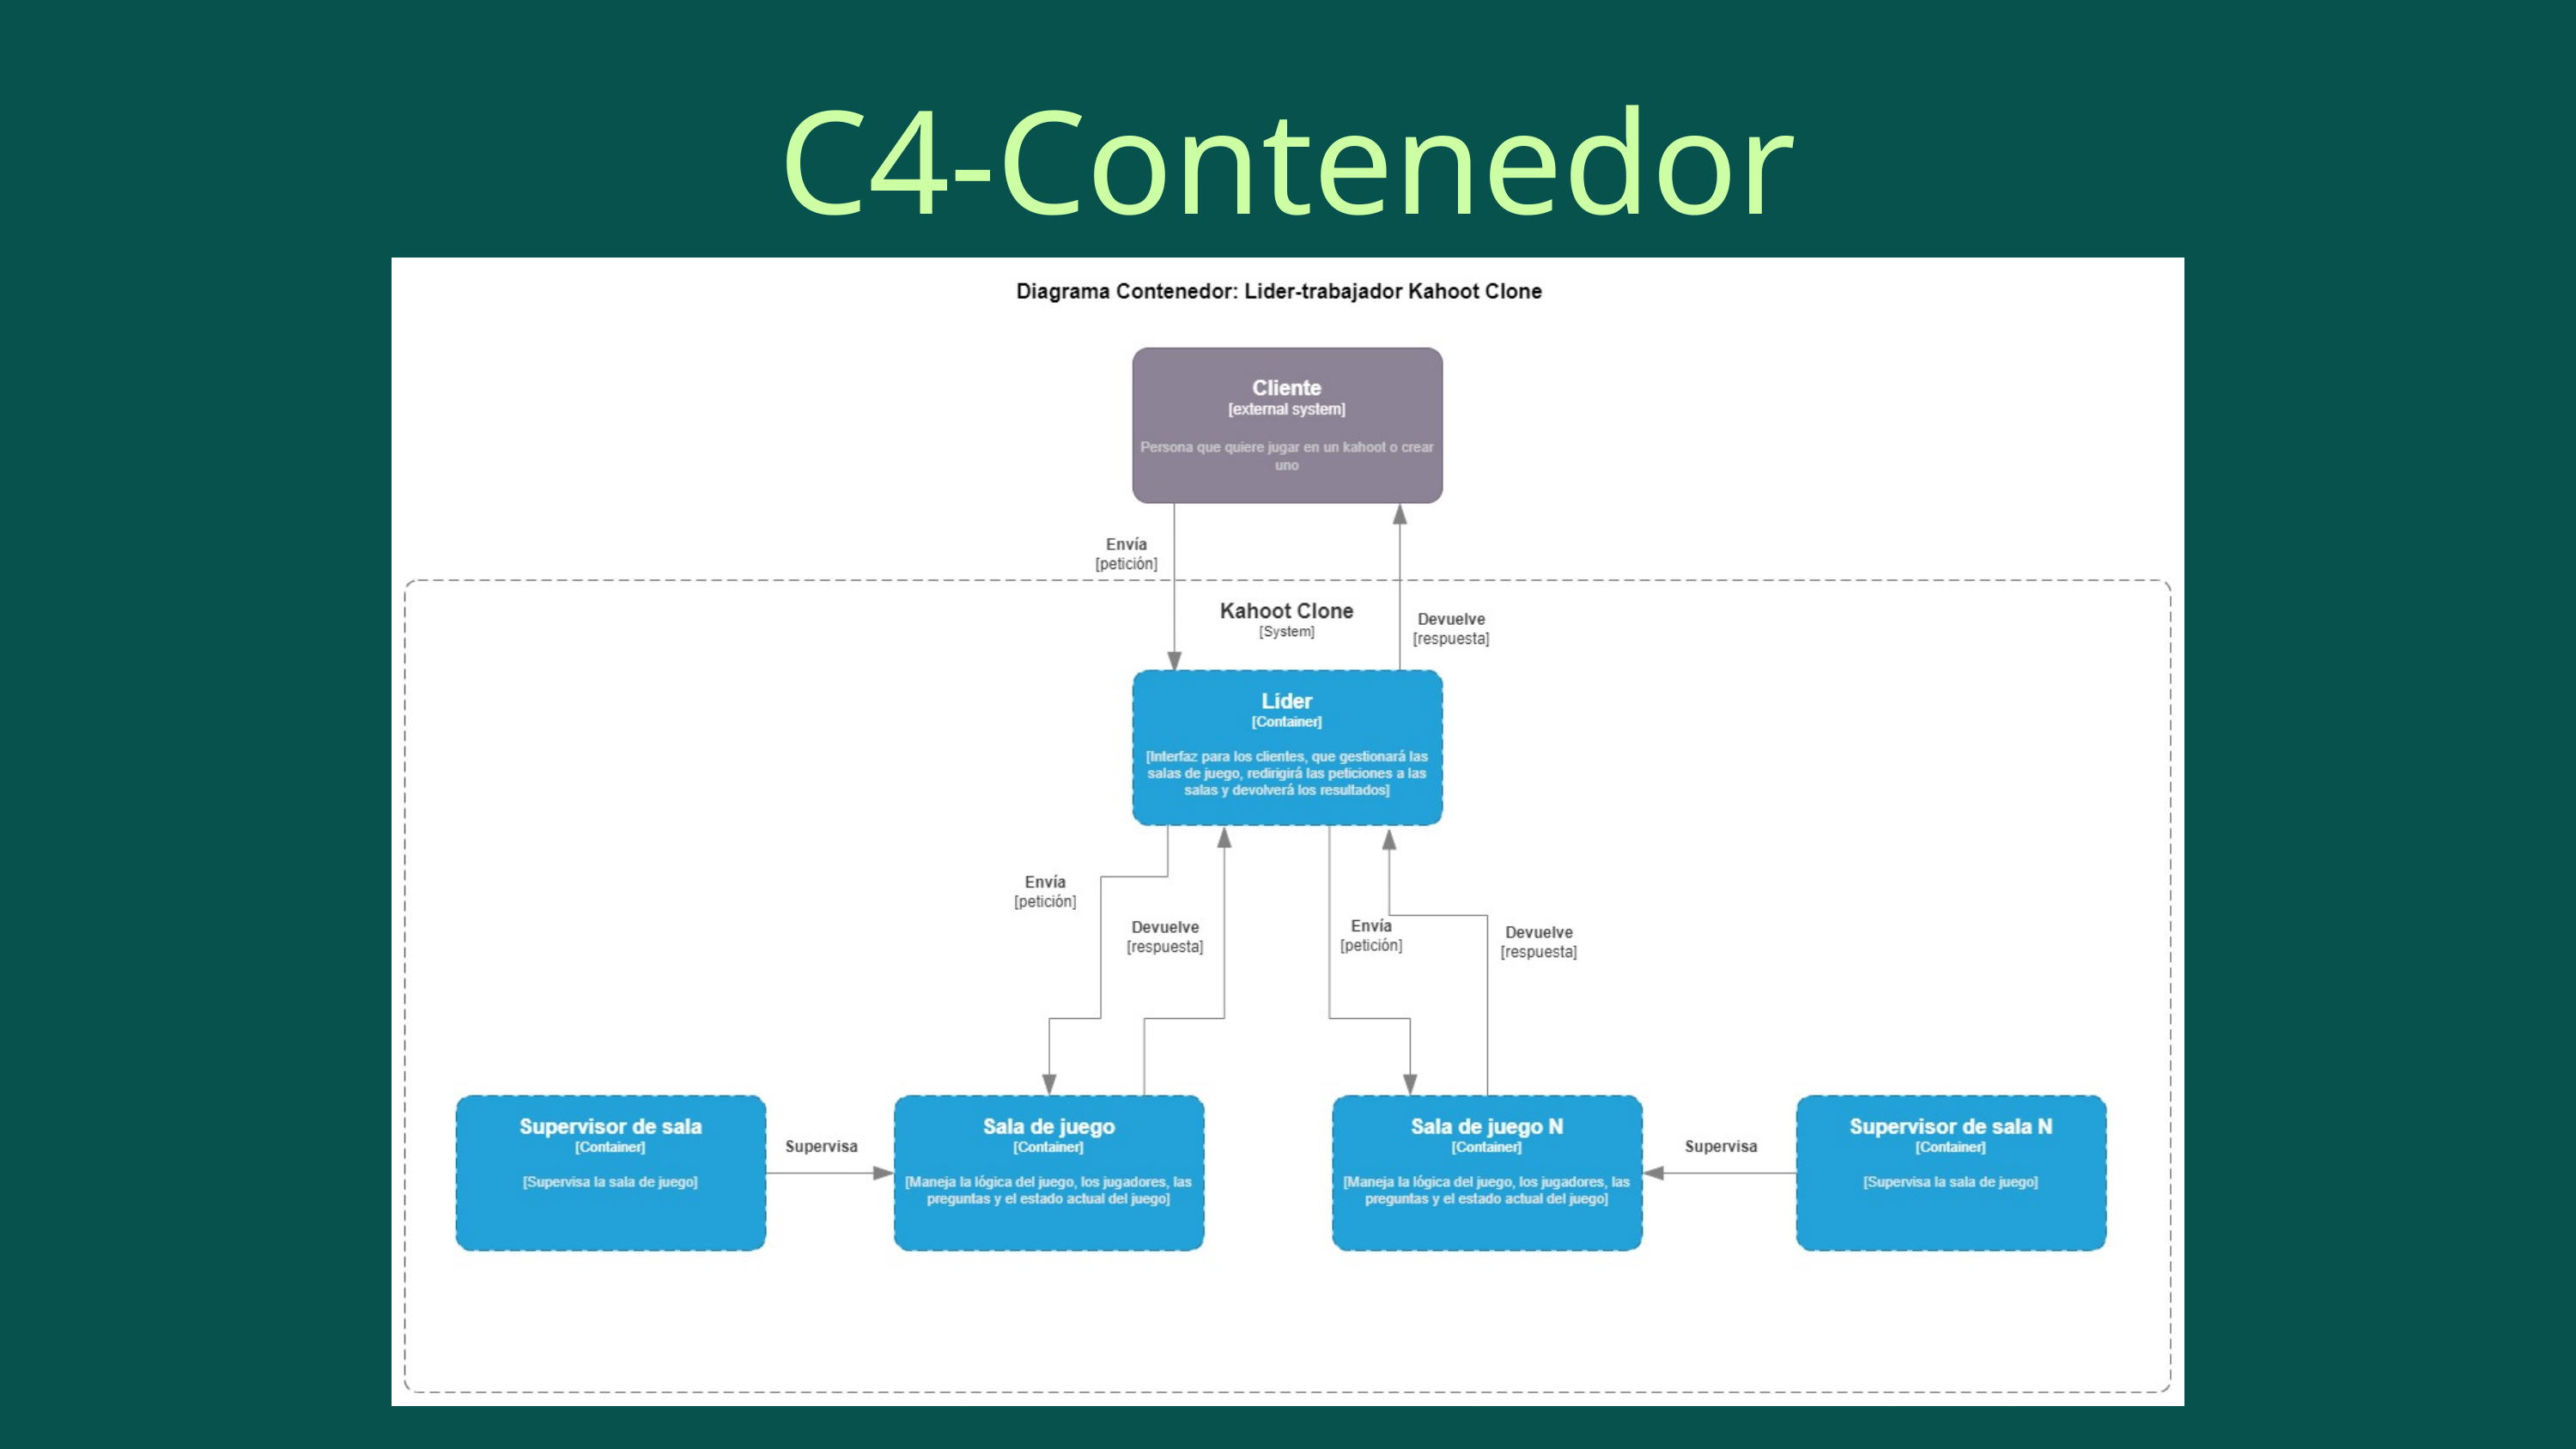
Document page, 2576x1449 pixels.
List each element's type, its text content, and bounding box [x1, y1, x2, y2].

picture [392, 258, 2184, 1406]
text_box C4-Contenedor [624, 58, 1952, 257]
